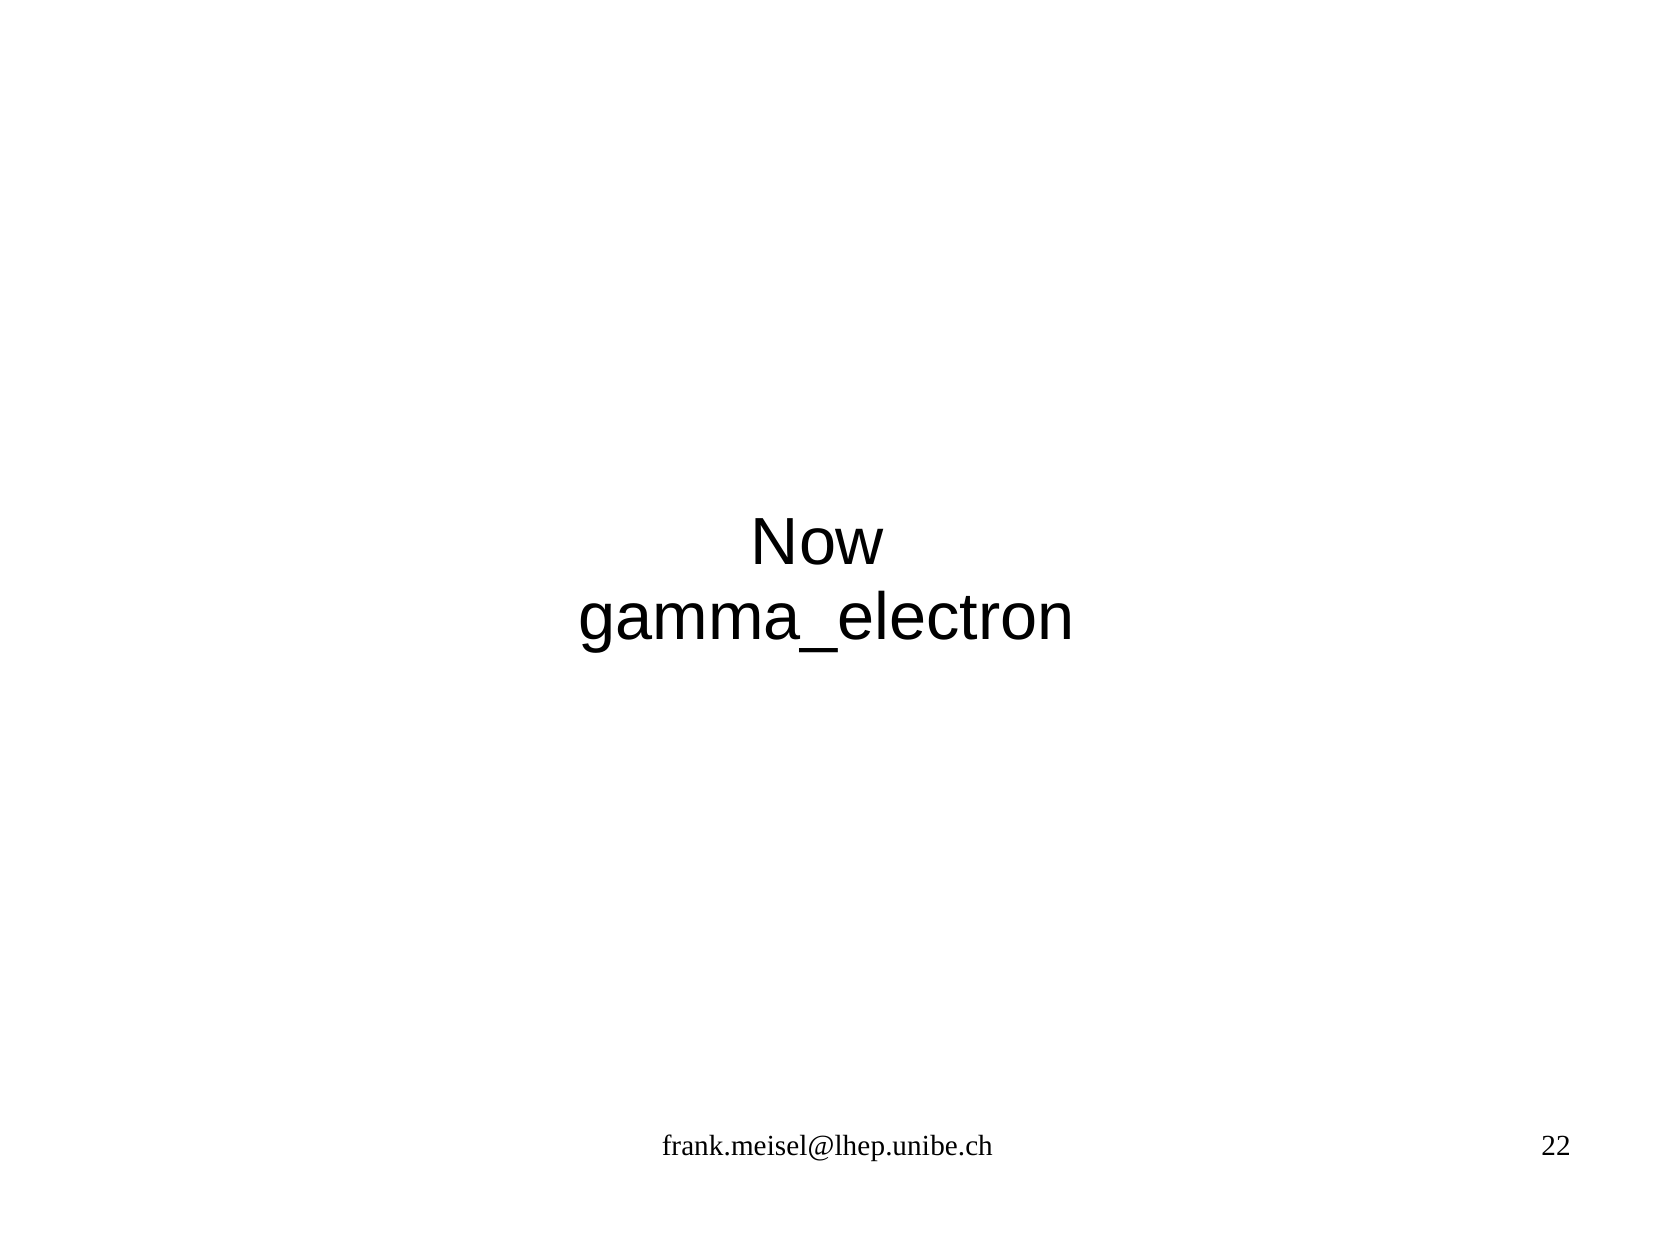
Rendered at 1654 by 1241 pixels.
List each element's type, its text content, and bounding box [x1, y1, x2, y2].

subtitle Now gamma_electron [82, 56, 1571, 1102]
